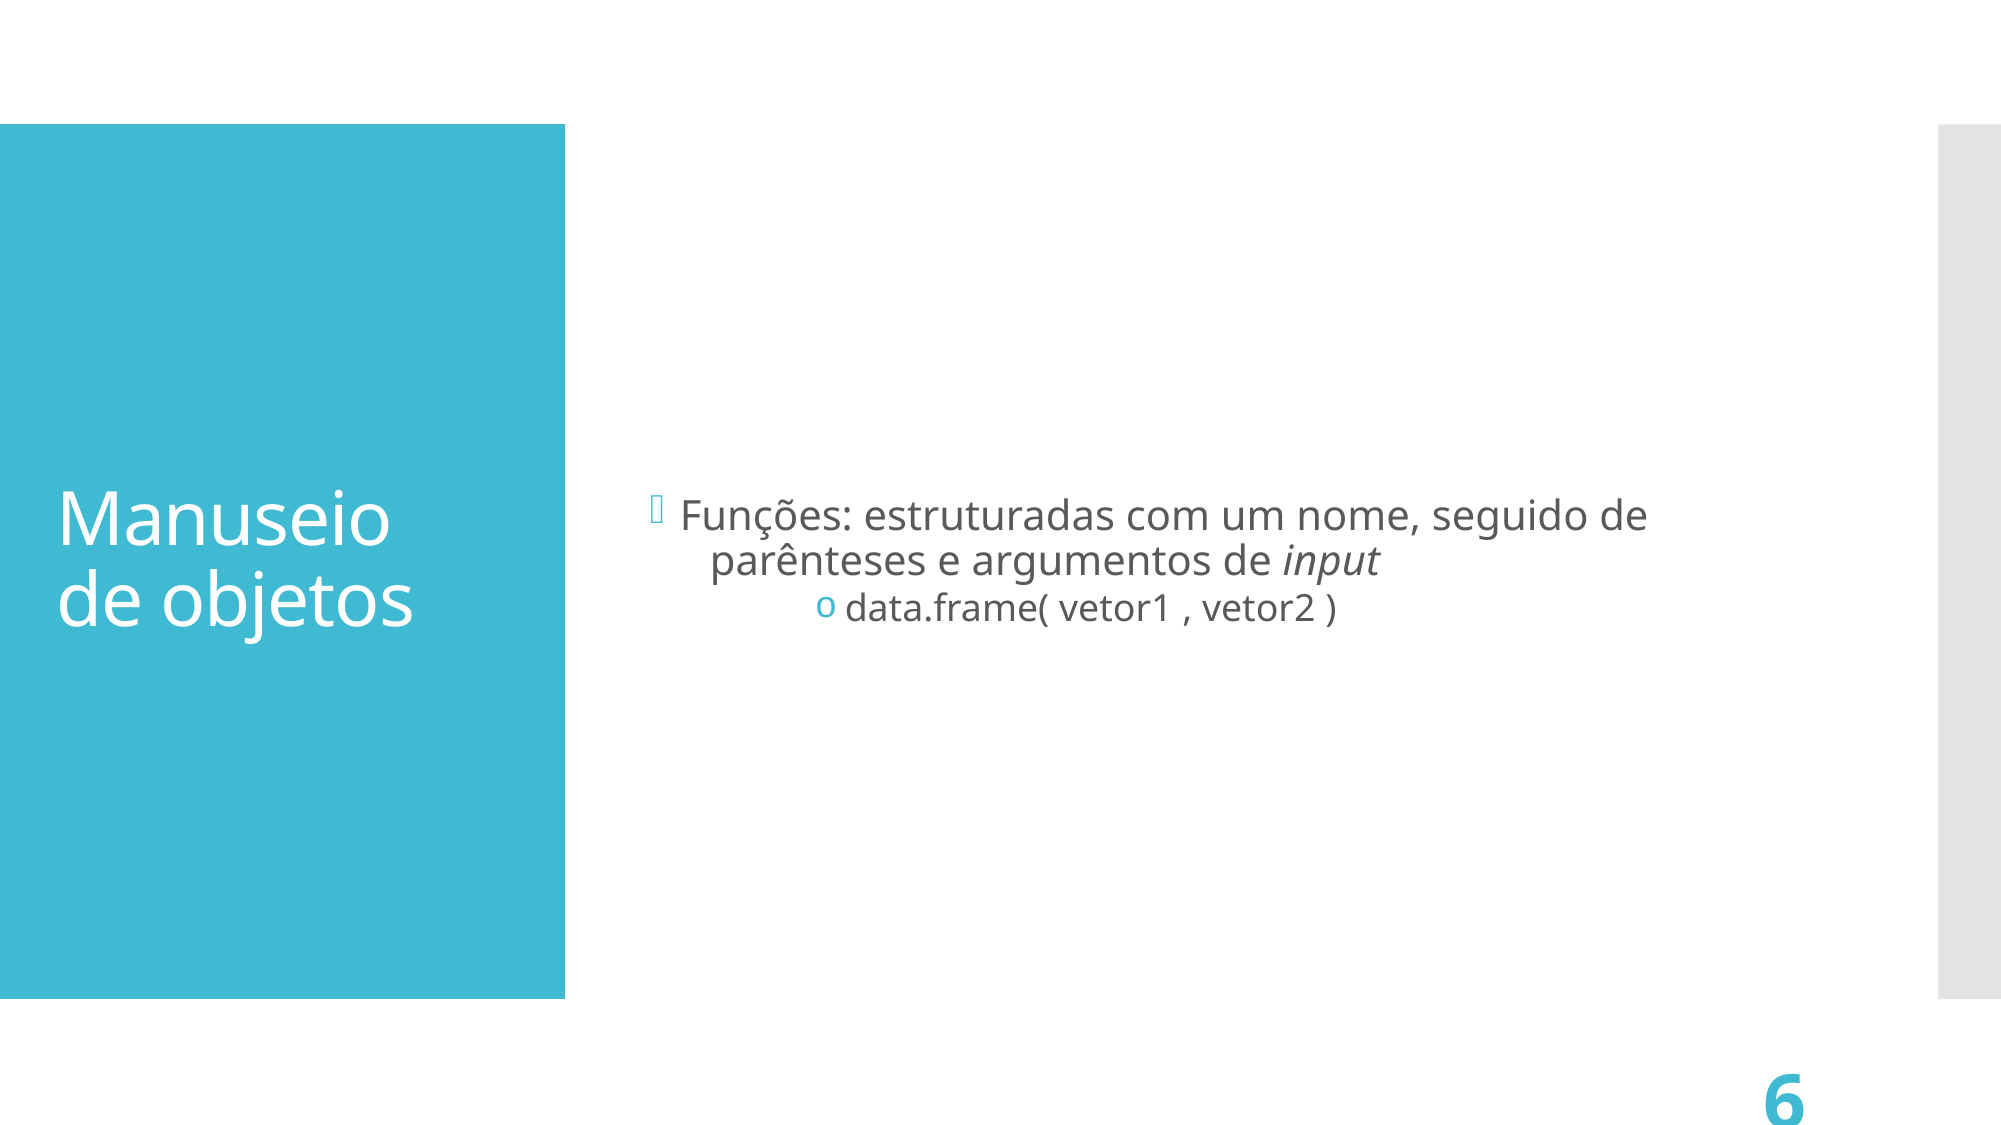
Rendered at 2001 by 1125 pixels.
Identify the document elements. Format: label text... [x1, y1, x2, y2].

list Funções: estruturadas com um nome, seguido de parênteses e argumentos de input data.frame( vetor1 , vetor2 ) [634, 141, 1835, 982]
title Manuseio de objetos [41, 184, 526, 940]
text_box [1748, 1045, 2000, 1106]
